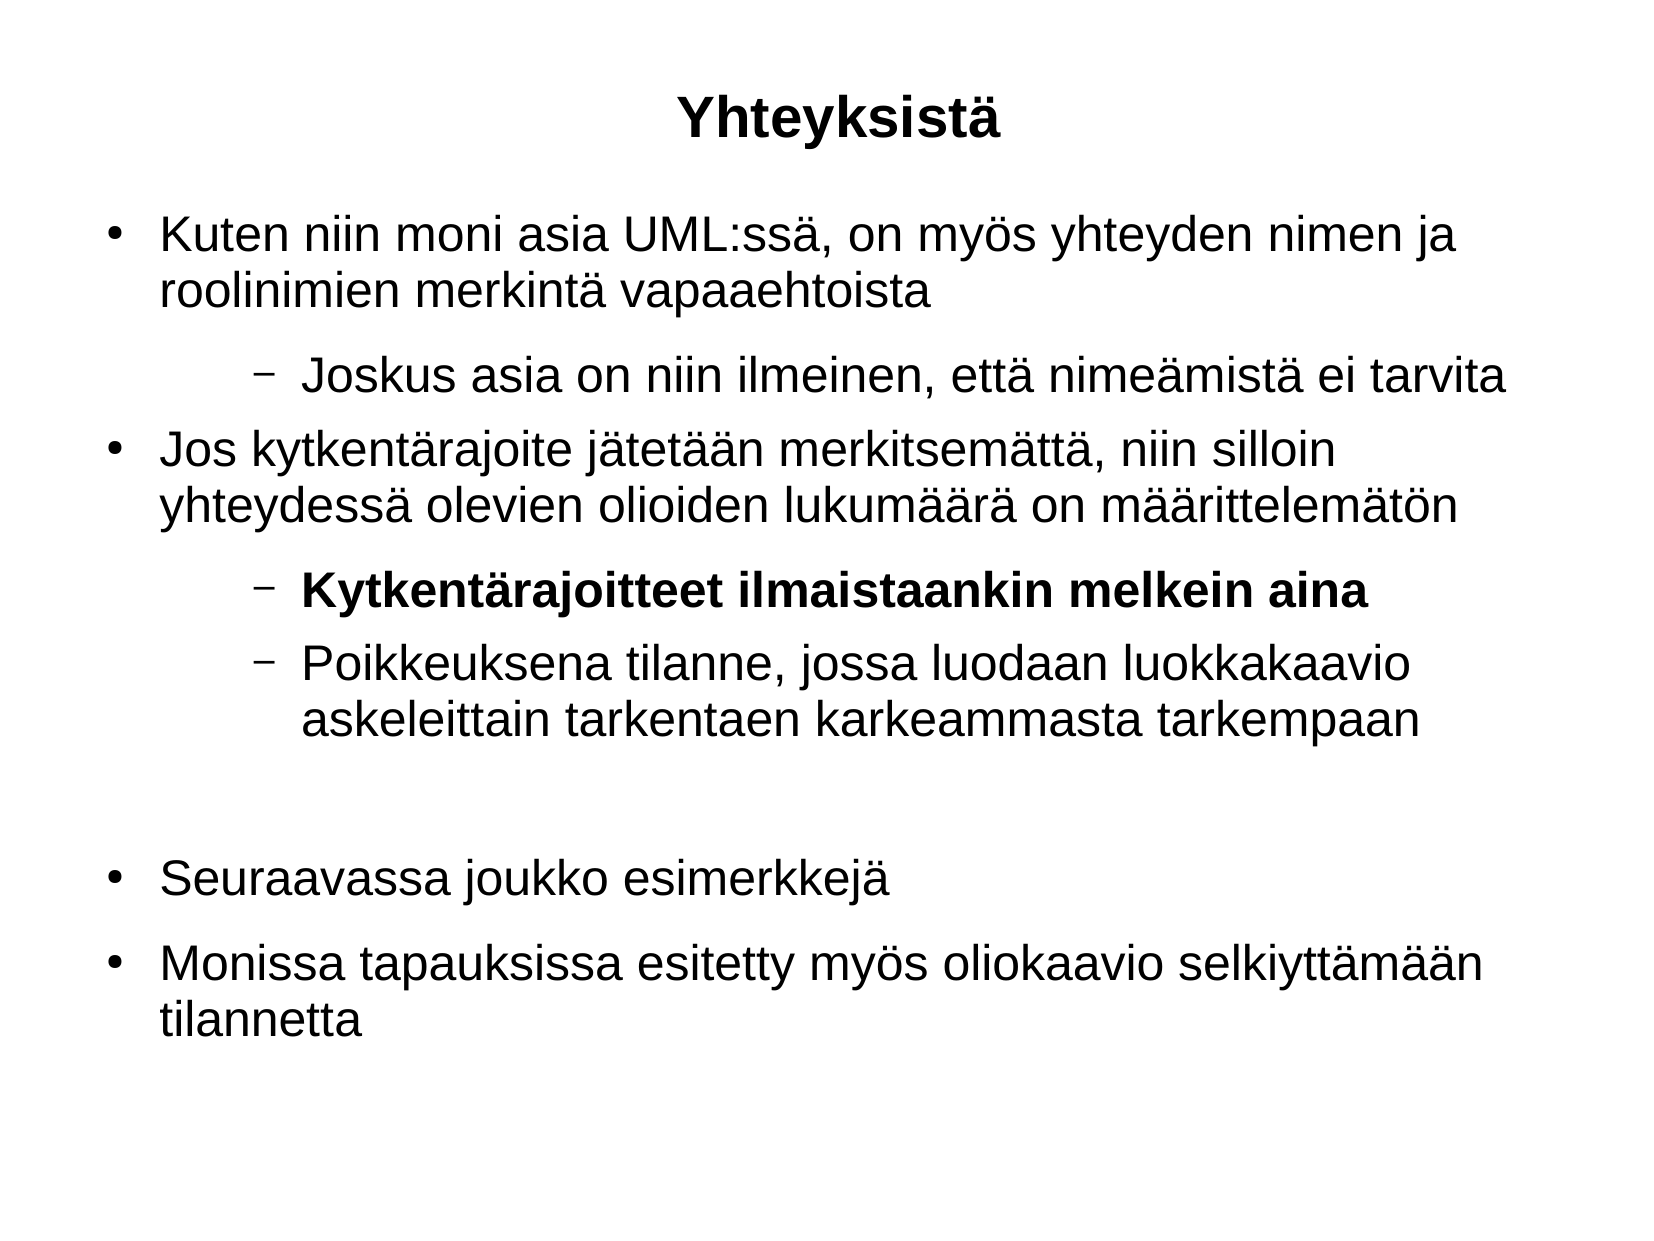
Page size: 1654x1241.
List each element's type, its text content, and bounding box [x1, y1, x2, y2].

title Yhteyksistä [82, 56, 1595, 178]
list Kuten niin moni asia UML:ssä, on myös yhteyden nimen ja roolinimien merkintä vapaaehtoista Joskus asia on niin ilmeinen, että nimeämistä ei tarvita Jos kytkentärajoite jätetään merkitsemättä, niin silloin yhteydessä olevien olioiden lukumäärä on määrittelemätön Kytkentärajoitteet ilmaistaankin melkein aina Poikkeuksena tilanne, jossa luodaan luokkakaavio askeleittain tarkentaen karkeammasta tarkempaan Seuraavassa joukko esimerkkejä Monissa tapauksissa esitetty myös oliokaavio selkiyttämään tilannetta [88, 206, 1571, 1094]
